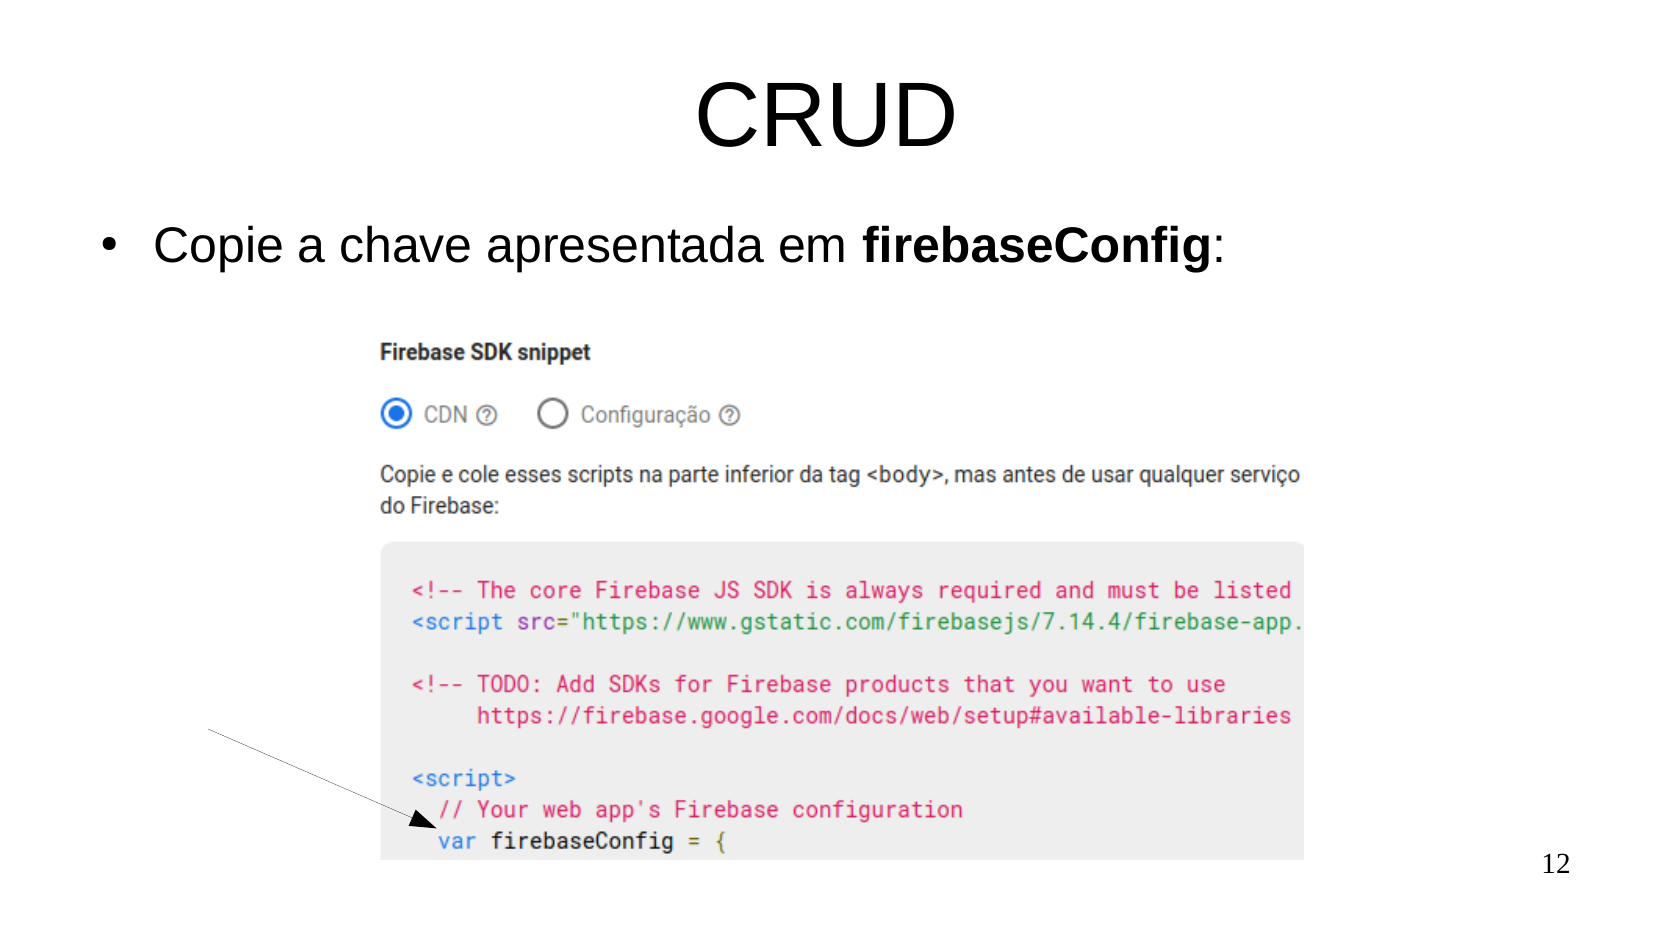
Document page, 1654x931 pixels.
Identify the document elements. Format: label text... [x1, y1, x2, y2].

list Copie a chave apresentada em firebaseConfig: [82, 217, 1571, 758]
picture [367, 318, 1304, 860]
title CRUD [82, 37, 1571, 193]
